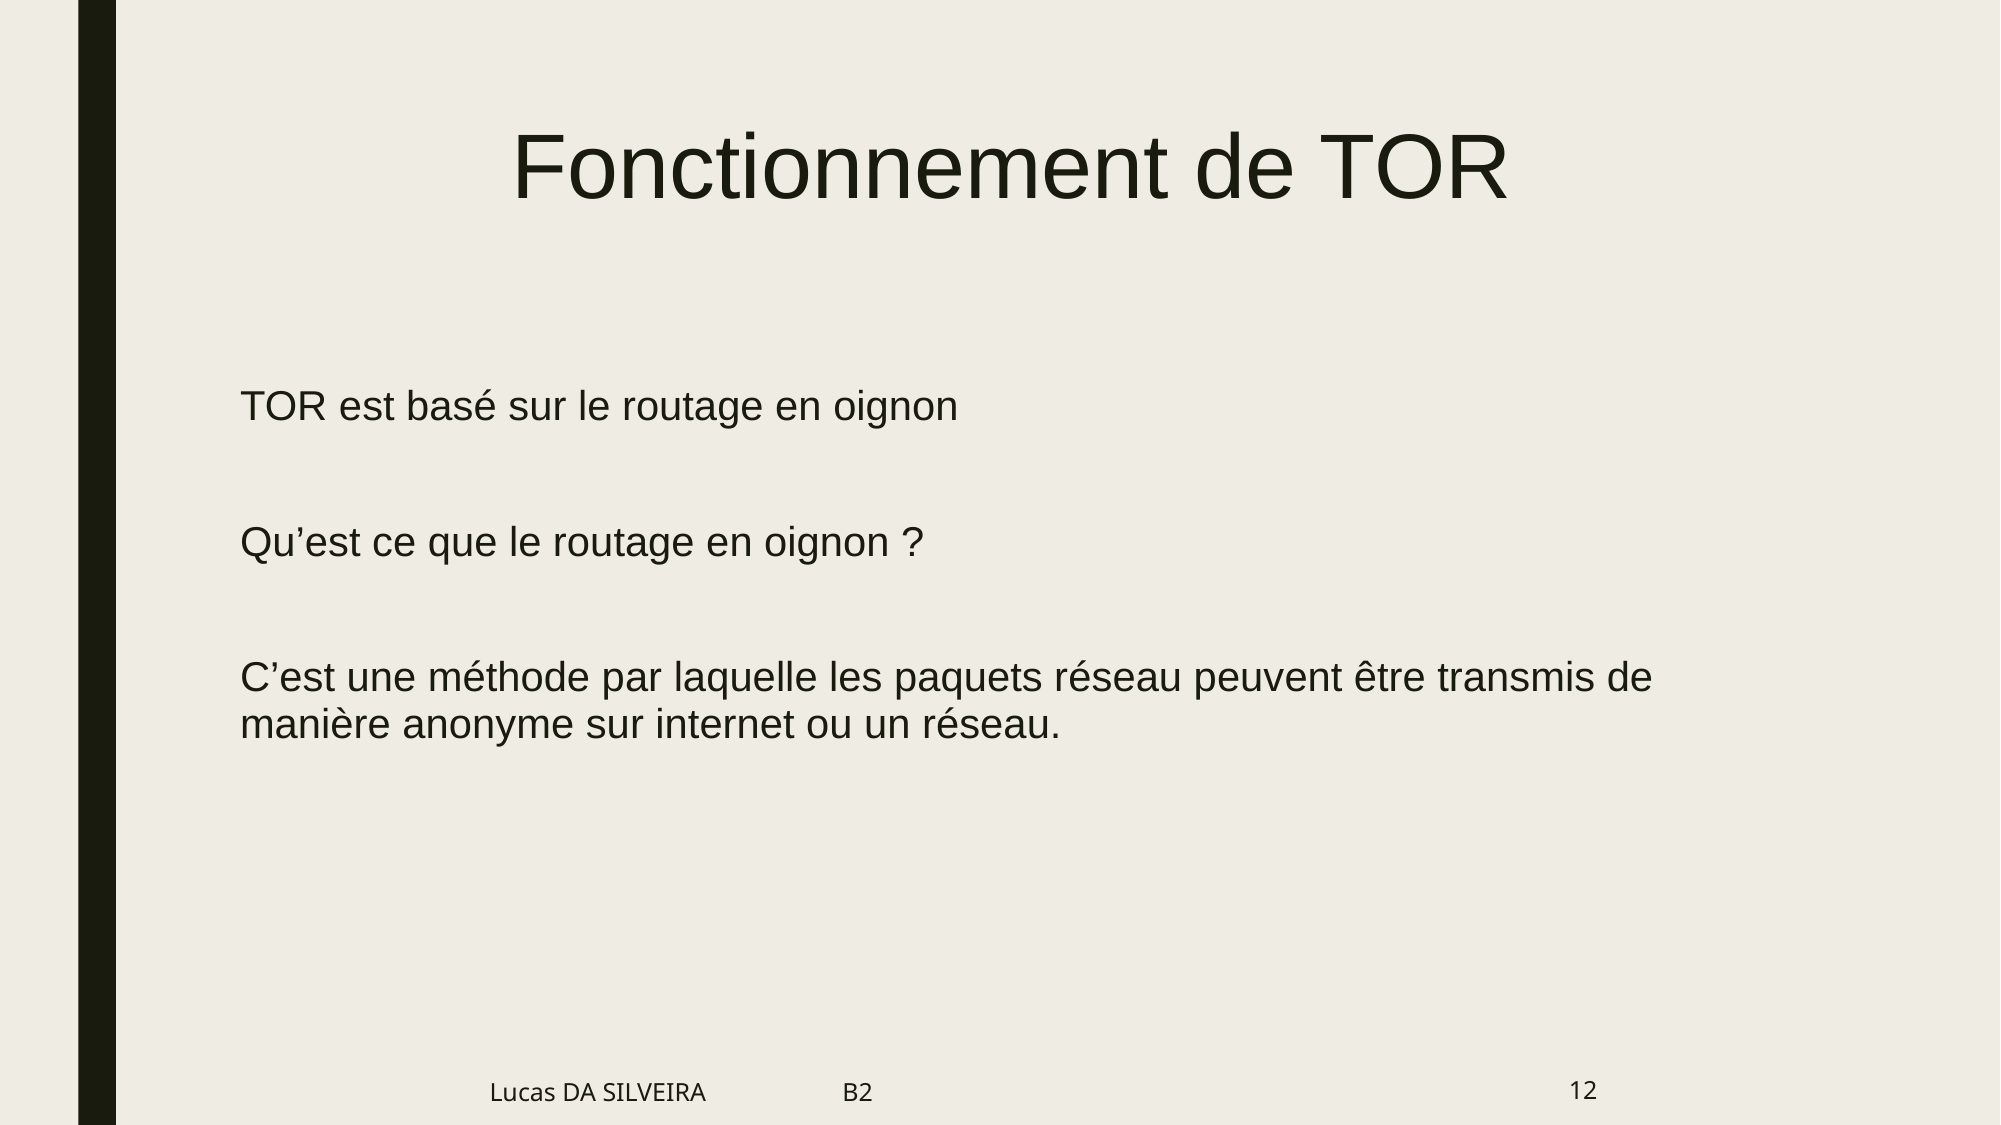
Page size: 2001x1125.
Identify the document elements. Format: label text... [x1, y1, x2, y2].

text_box Lucas DA SILVEIRA B2 [474, 1058, 1506, 1125]
title Fonctionnement de TOR [225, 112, 1801, 357]
list TOR est basé sur le routage en oignon Qu’est ce que le routage en oignon ? C’est une méthode par laquelle les paquets réseau peuvent être transmis de manière anonyme sur internet ou un réseau. [225, 375, 1801, 963]
text_box [1553, 1058, 1816, 1125]
